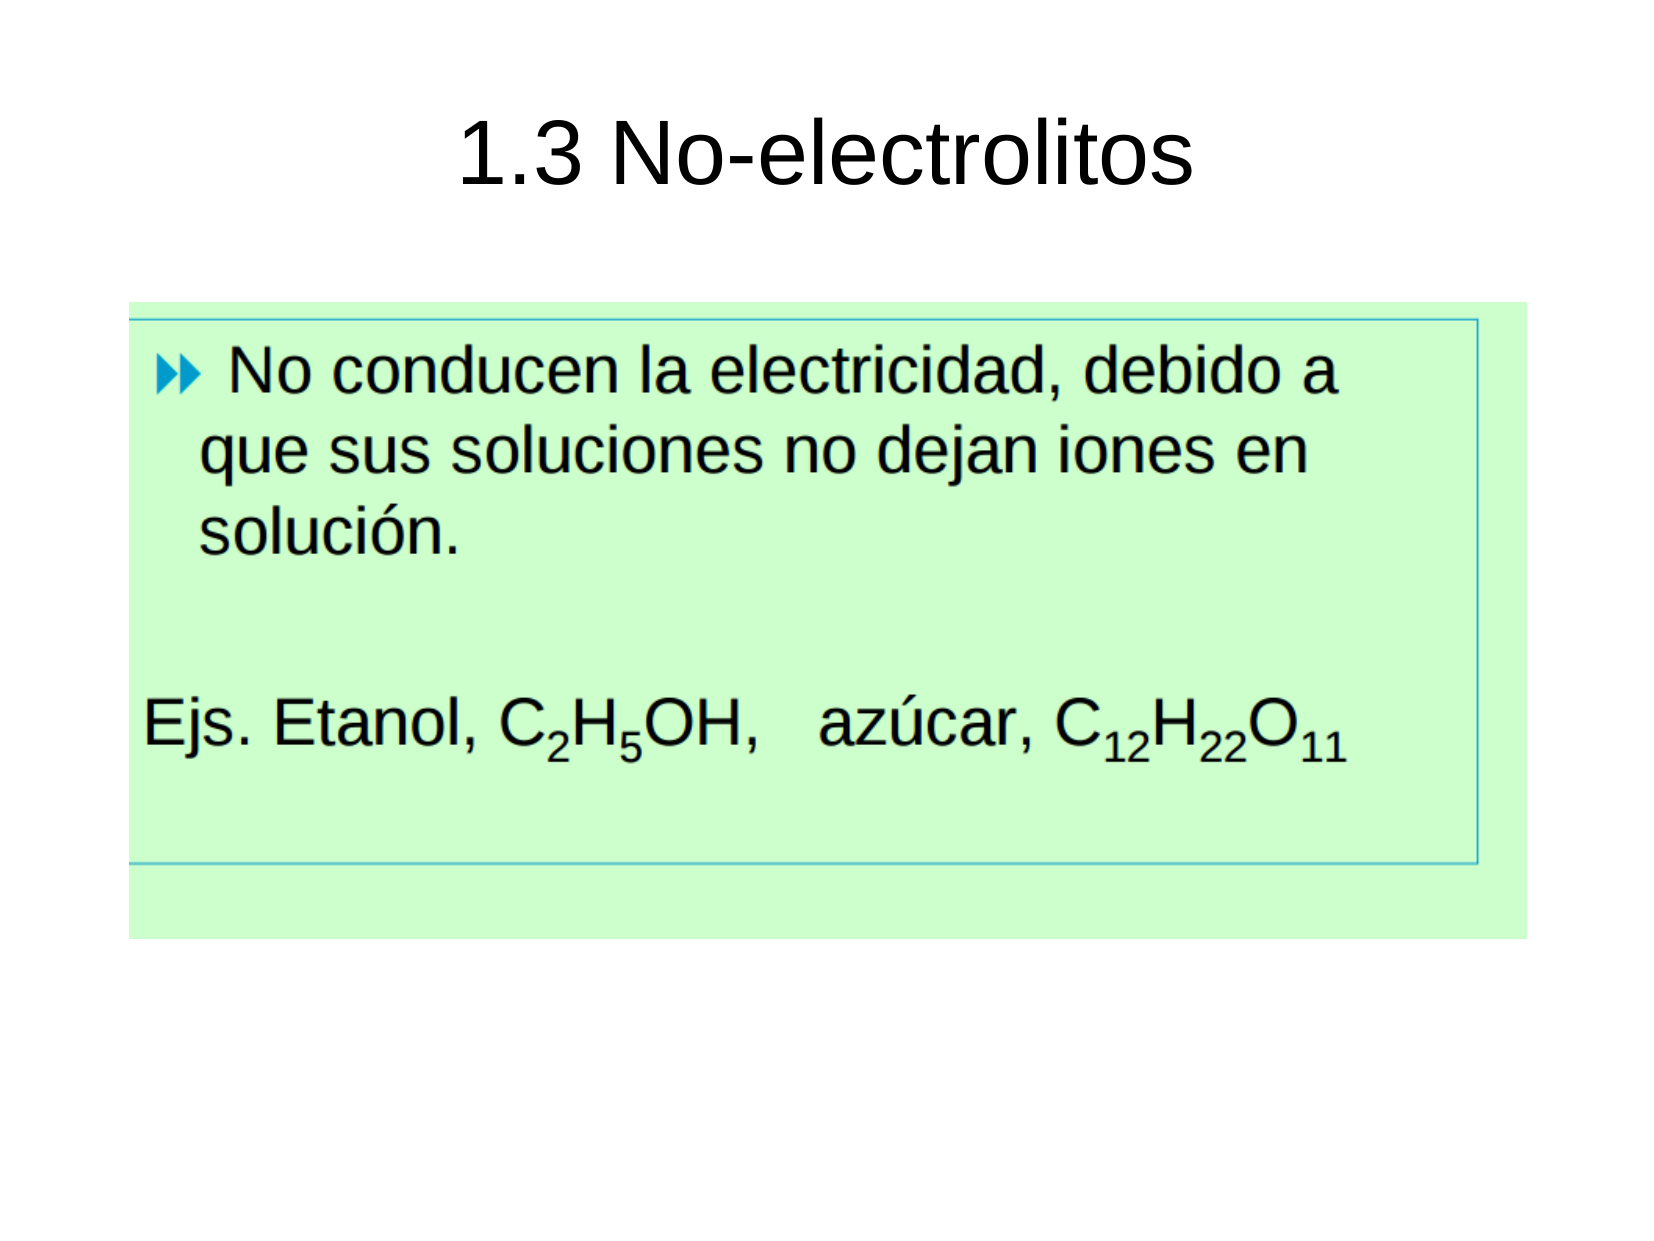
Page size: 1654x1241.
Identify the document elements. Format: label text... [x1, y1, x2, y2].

picture [129, 302, 1527, 939]
title 1.3 No-electrolitos [82, 49, 1571, 257]
